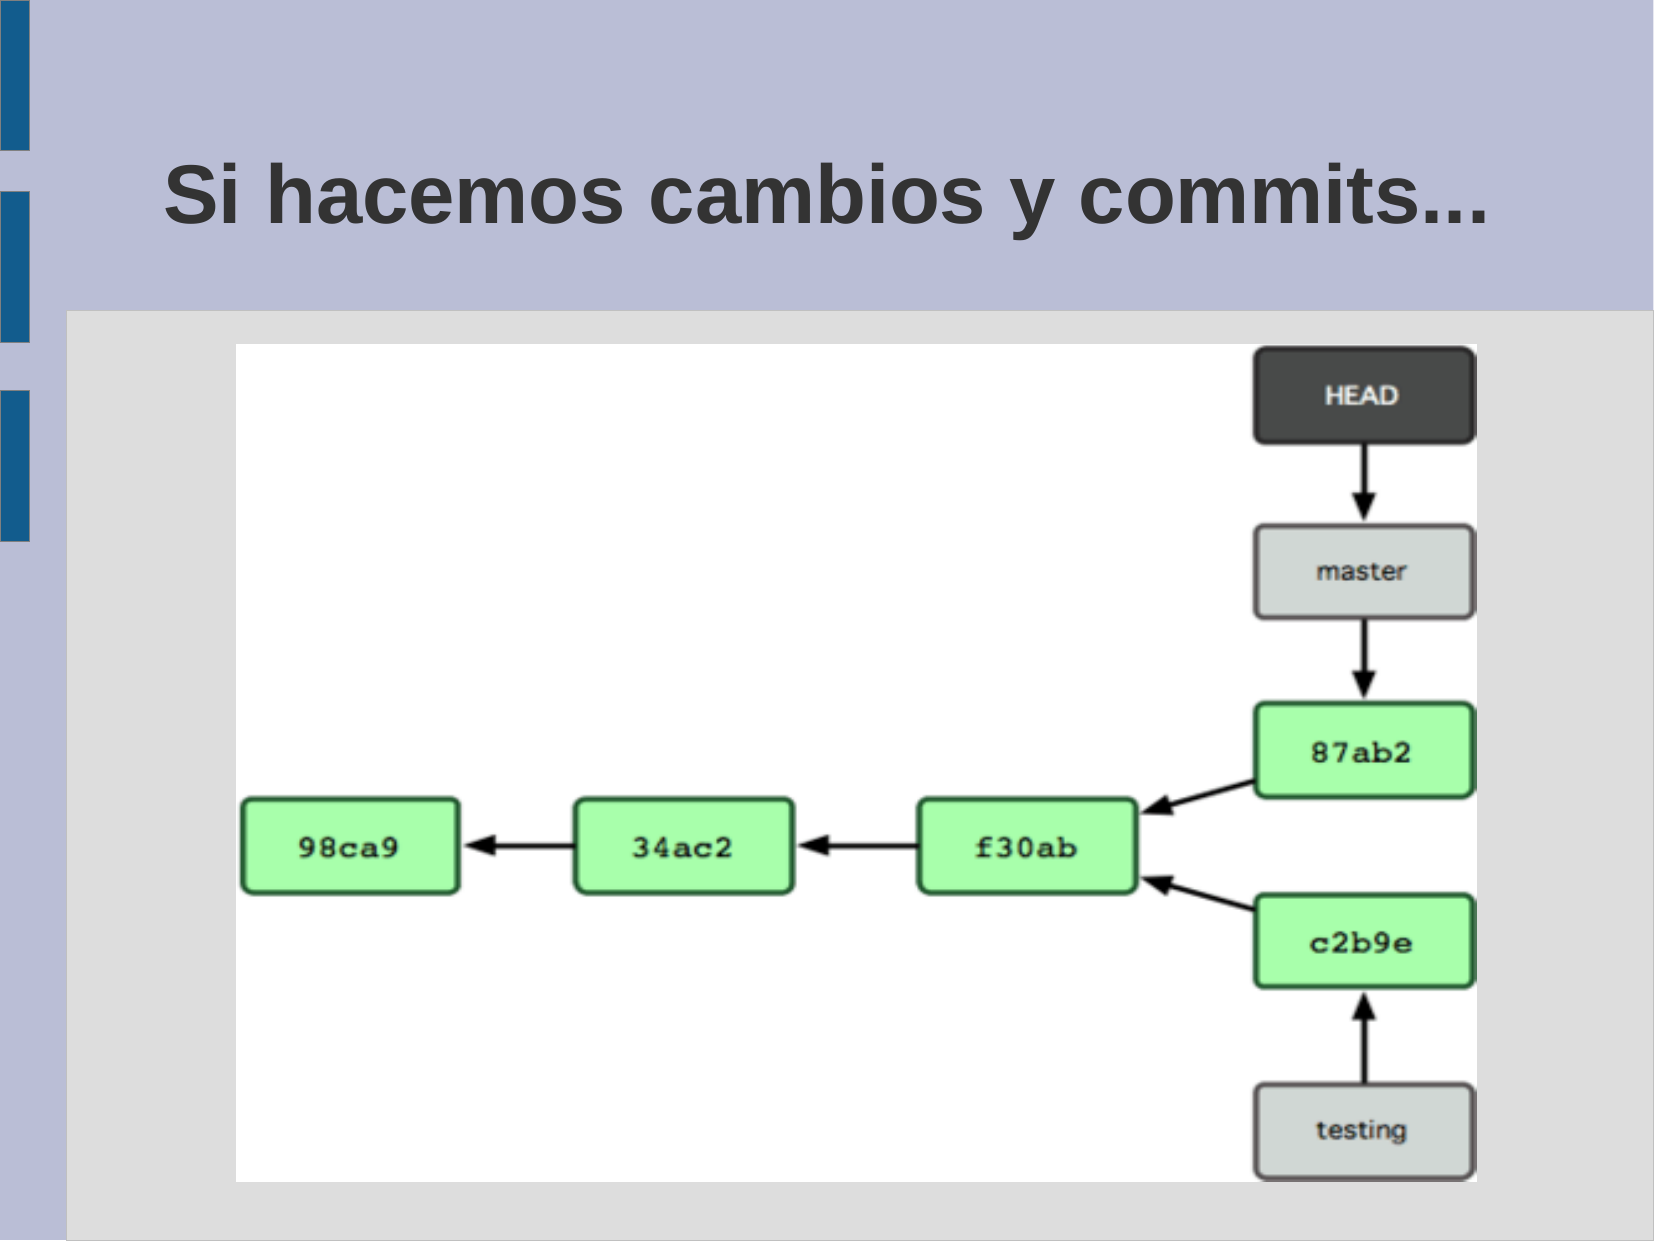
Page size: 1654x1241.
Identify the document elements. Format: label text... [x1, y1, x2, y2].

picture [236, 344, 1477, 1182]
title Si hacemos cambios y commits... [121, 91, 1534, 299]
